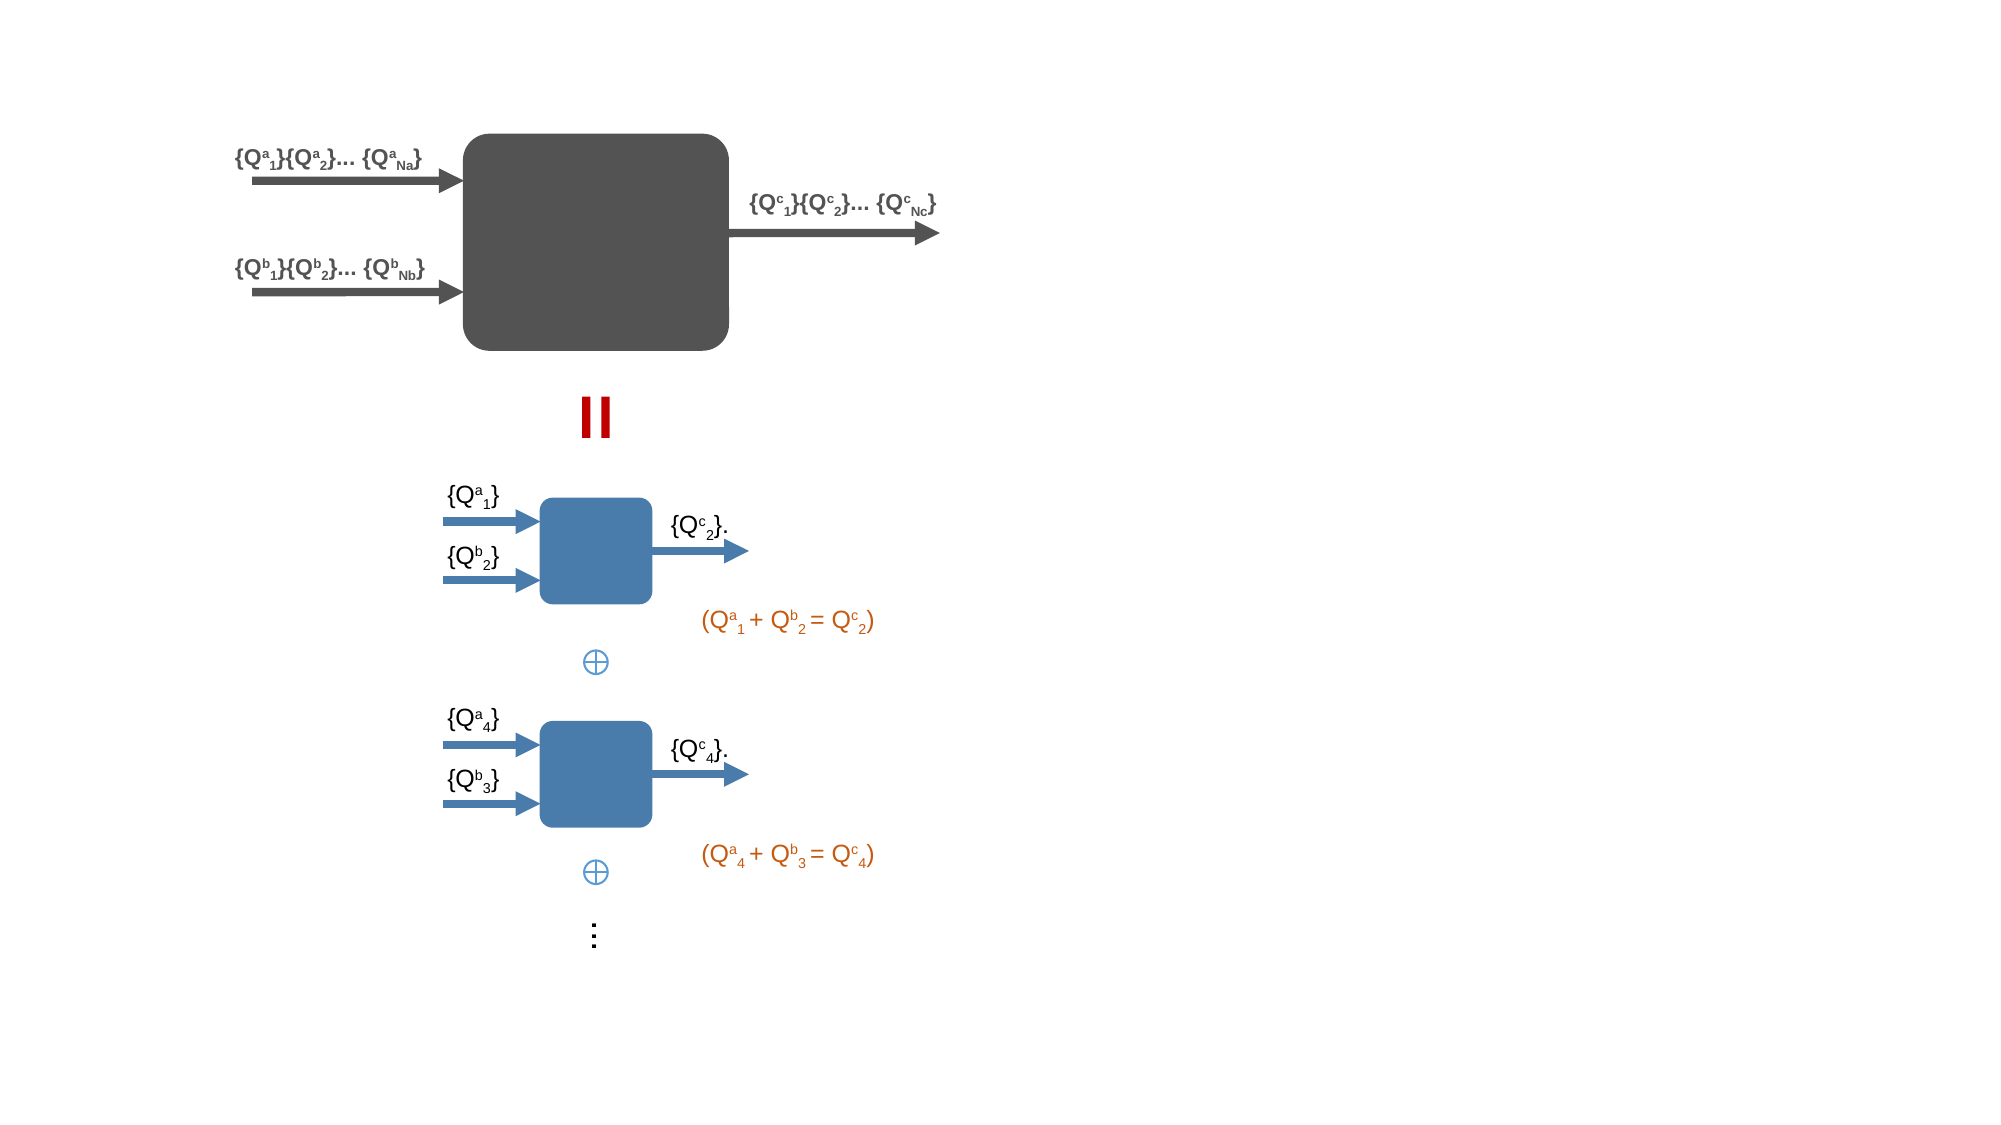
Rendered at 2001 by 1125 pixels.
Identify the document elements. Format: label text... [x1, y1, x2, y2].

text_box {Qa1} [447, 478, 500, 513]
text_box {Qa4} [447, 701, 500, 736]
text_box [540, 498, 652, 604]
text_box [463, 134, 728, 350]
text_box [601, 396, 610, 438]
text_box {Qc4}. [670, 732, 730, 767]
text_box ... [584, 920, 630, 953]
text_box {Qc1}{Qc2}... {QcNc} [741, 180, 1010, 254]
text_box {Qb2} [447, 539, 500, 574]
text_box [540, 721, 652, 827]
text_box [584, 650, 608, 675]
text_box {Qc2}. [670, 508, 730, 544]
text_box (Qa1 + Qb2 = Qc2) [701, 603, 875, 638]
text_box [582, 396, 591, 438]
text_box {Qb1}{Qb2}... {QbNb} [227, 244, 496, 319]
text_box {Qb3} [447, 762, 500, 797]
text_box [584, 860, 608, 885]
text_box {Qa1}{Qa2}... {QaNa} [227, 134, 485, 209]
text_box (Qa4 + Qb3 = Qc4) [701, 837, 875, 872]
